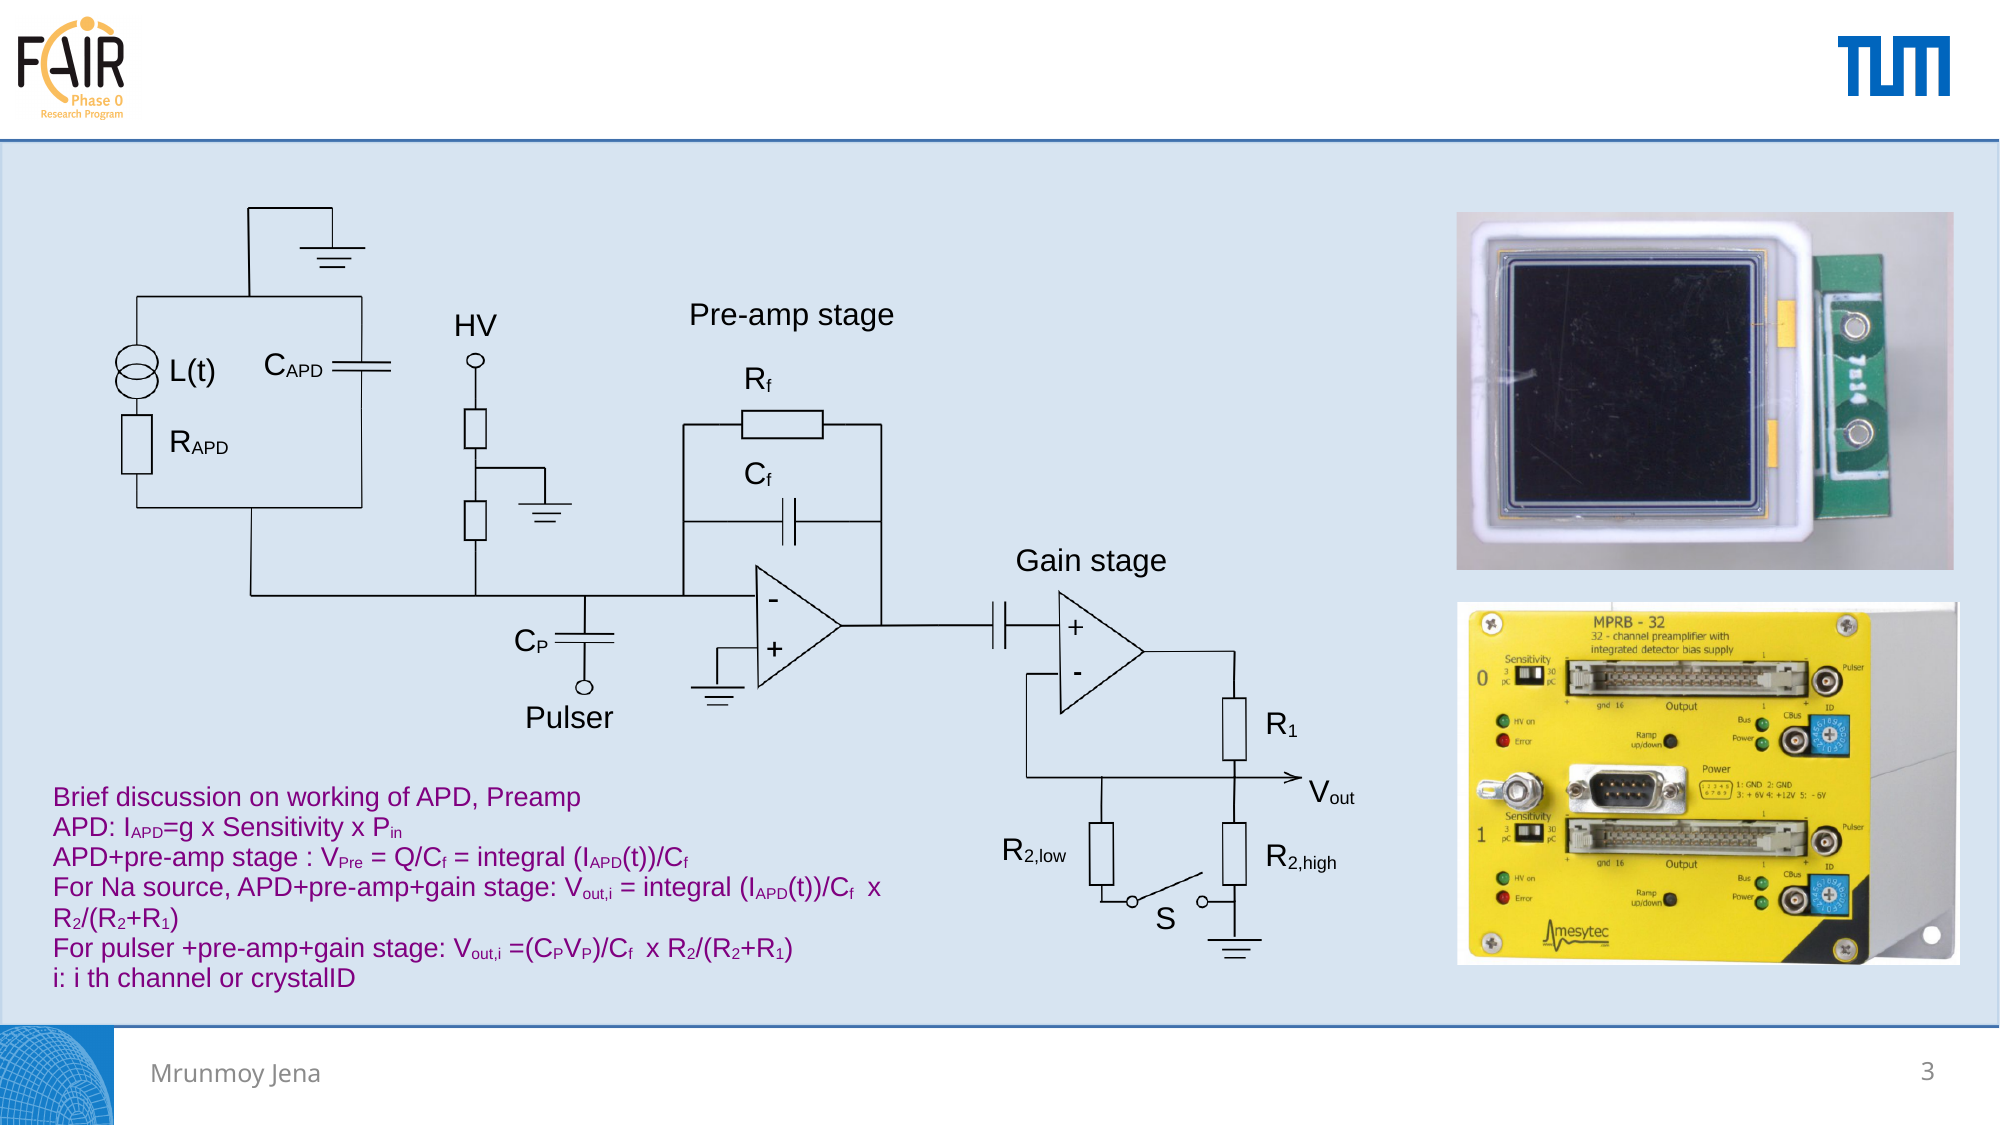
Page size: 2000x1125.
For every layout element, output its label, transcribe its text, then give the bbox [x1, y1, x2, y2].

text_box R2,high [1250, 831, 1358, 916]
picture [1457, 602, 1960, 965]
text_box HV [439, 300, 537, 350]
picture [0, 1025, 114, 1125]
text_box CP [499, 615, 597, 666]
text_box L(t) [154, 345, 252, 396]
text_box CAPD [248, 339, 347, 390]
text_box S [1140, 894, 1238, 944]
text_box Vout [1294, 766, 1392, 817]
picture [1456, 212, 1954, 570]
picture [1838, 36, 1950, 96]
text_box Cf [729, 448, 855, 533]
text_box Pre-amp stage [674, 289, 945, 444]
text_box RAPD [154, 416, 252, 466]
text_box R2,low [986, 824, 1094, 909]
text_box Gain stage [1000, 536, 1271, 690]
text_box Brief discussion on working of APD, Preamp APD: IAPD=g x Sensitivity x Pin APD+pre-amp stage : VPre = Q/Cf = integral (IAPD(t))/Cf For Na source, APD+pre-amp+gain stage: Vout,i = integral (IAPD(t))/Cf x R2/(R2+R1) For pulser +pre-amp+gain stage: Vout,i =(CPVP)/Cf x R2/(R2+R1) i: i th channel or crystalID [38, 774, 914, 1032]
picture [15, 15, 142, 120]
text_box R1 [1250, 699, 1348, 749]
text_box Pulser [510, 692, 656, 774]
picture [41, 154, 1404, 1006]
